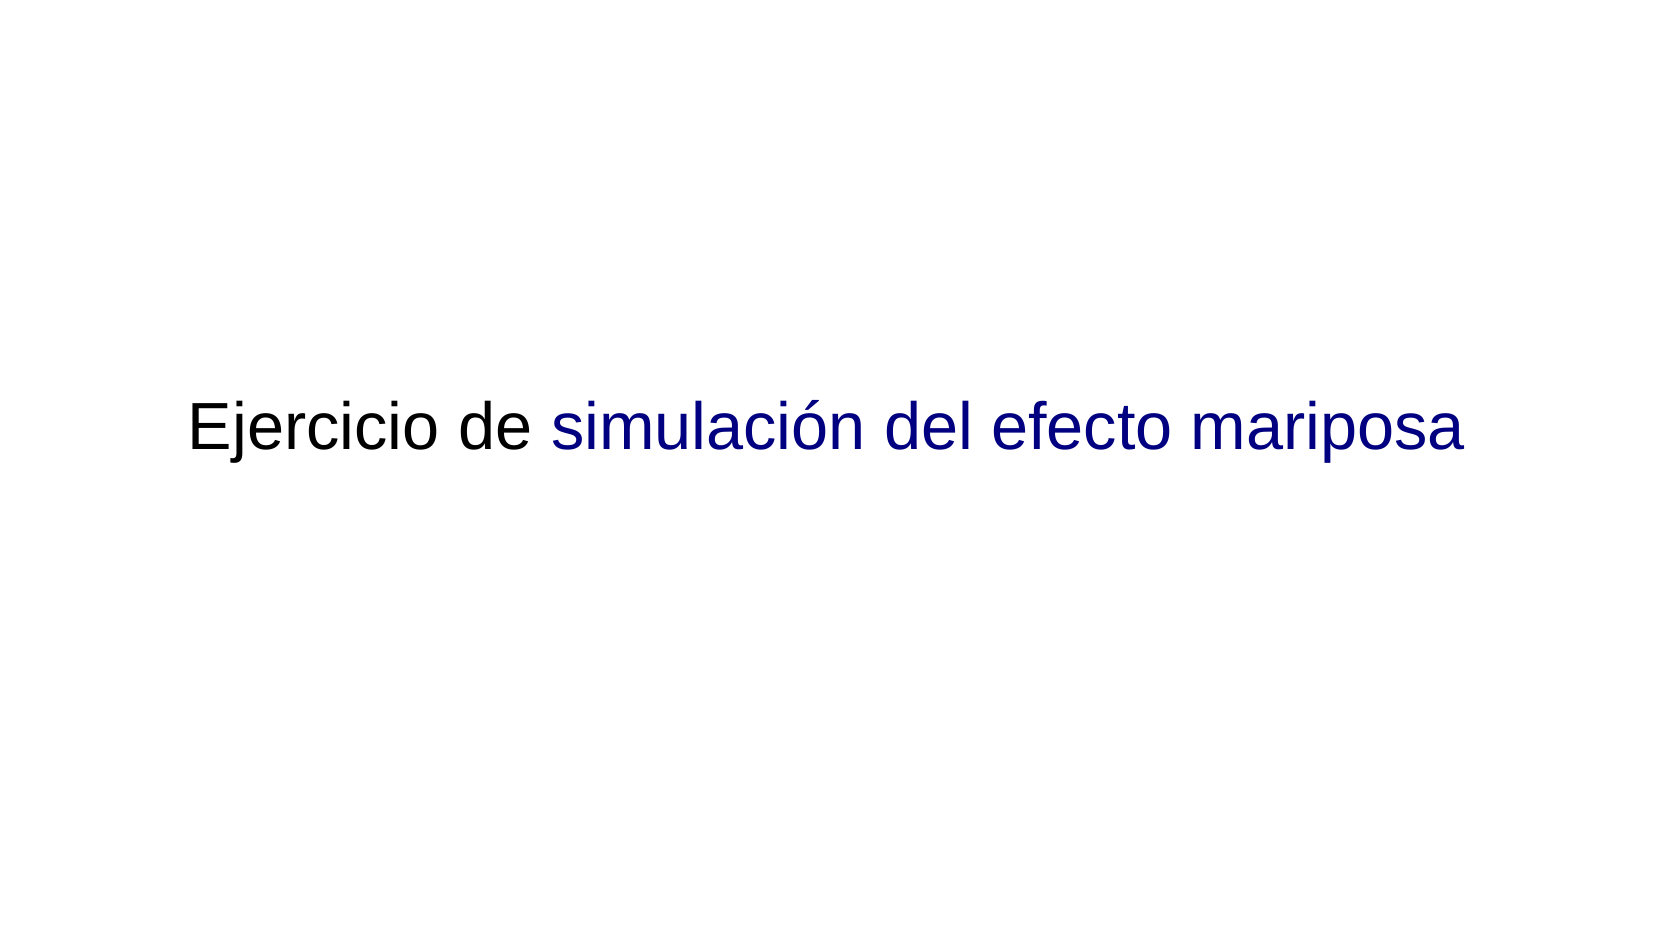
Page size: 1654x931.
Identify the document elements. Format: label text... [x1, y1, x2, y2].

subtitle Ejercicio de simulación del efecto mariposa [82, 66, 1571, 787]
